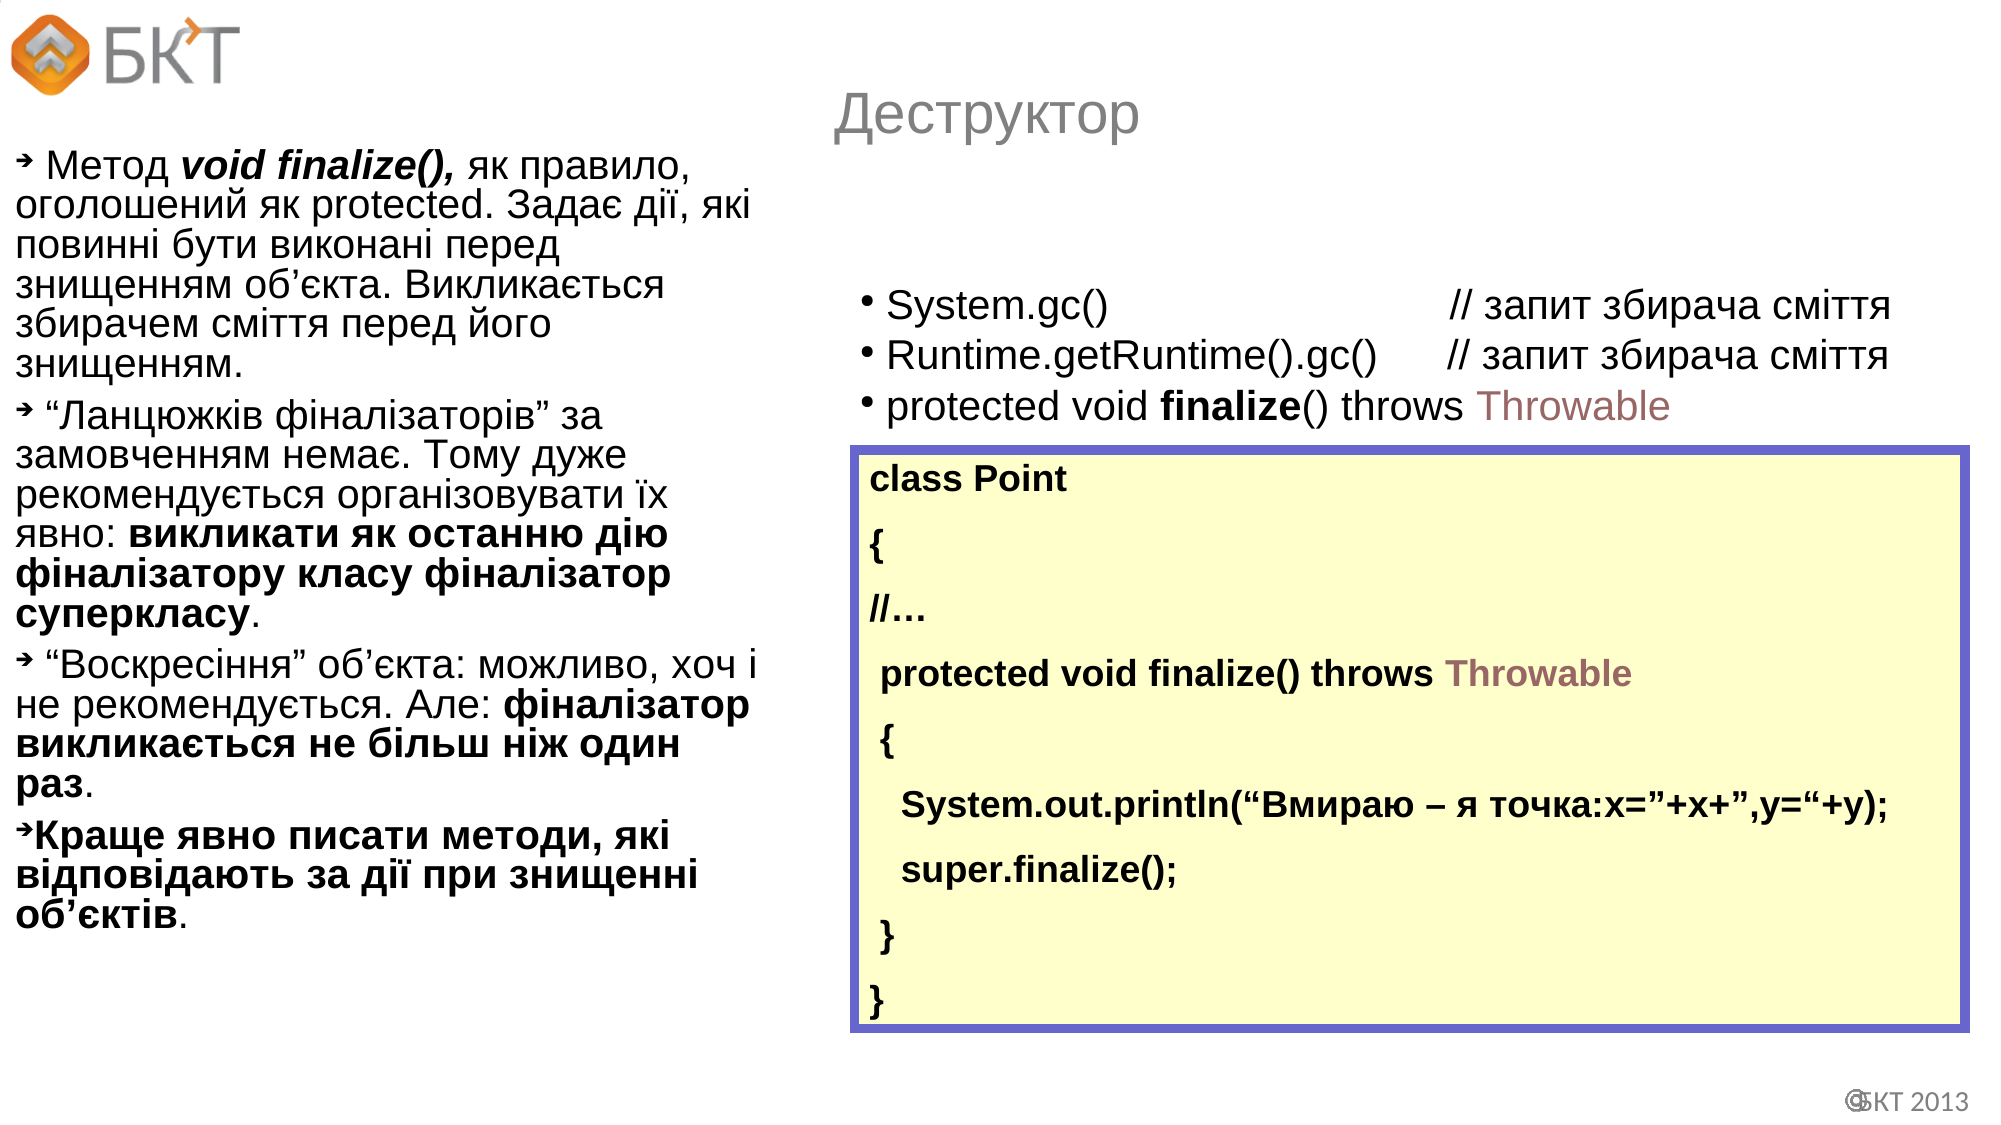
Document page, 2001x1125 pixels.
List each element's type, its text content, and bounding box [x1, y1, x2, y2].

list Метод void finalize(), як правило, оголошений як protected. Задає дії, які повинні бути виконані перед знищенням об’єкта. Викликається збирачем сміття перед його знищенням. “Ланцюжків фіналізаторів” за замовченням немає. Тому дуже рекомендується організовувати їх явно: викликати як останню дію фіналізатору класу фіналізатор суперкласу. “Воскресіння” об’єкта: можливо, хоч і не рекомендується. Але: фіналізатор викликається не більш ніж один раз. Краще явно писати методи, які відповідають за дії при знищенні об’єктів. [0, 140, 781, 953]
list System.gc() // запит збирача сміття Runtime.getRuntime().gc() // запит збирача сміття protected void finalize() throws Throwable [844, 279, 1966, 451]
picture [4, 9, 250, 97]
title Деструктор [137, 31, 1838, 197]
picture [1845, 1084, 1867, 1116]
text_box class Point { //… protected void finalize() throws Throwable { System.out.println(“Вмираю – я точка:x=”+x+”,y=“+y); super.finalize(); } } [854, 449, 1966, 1029]
